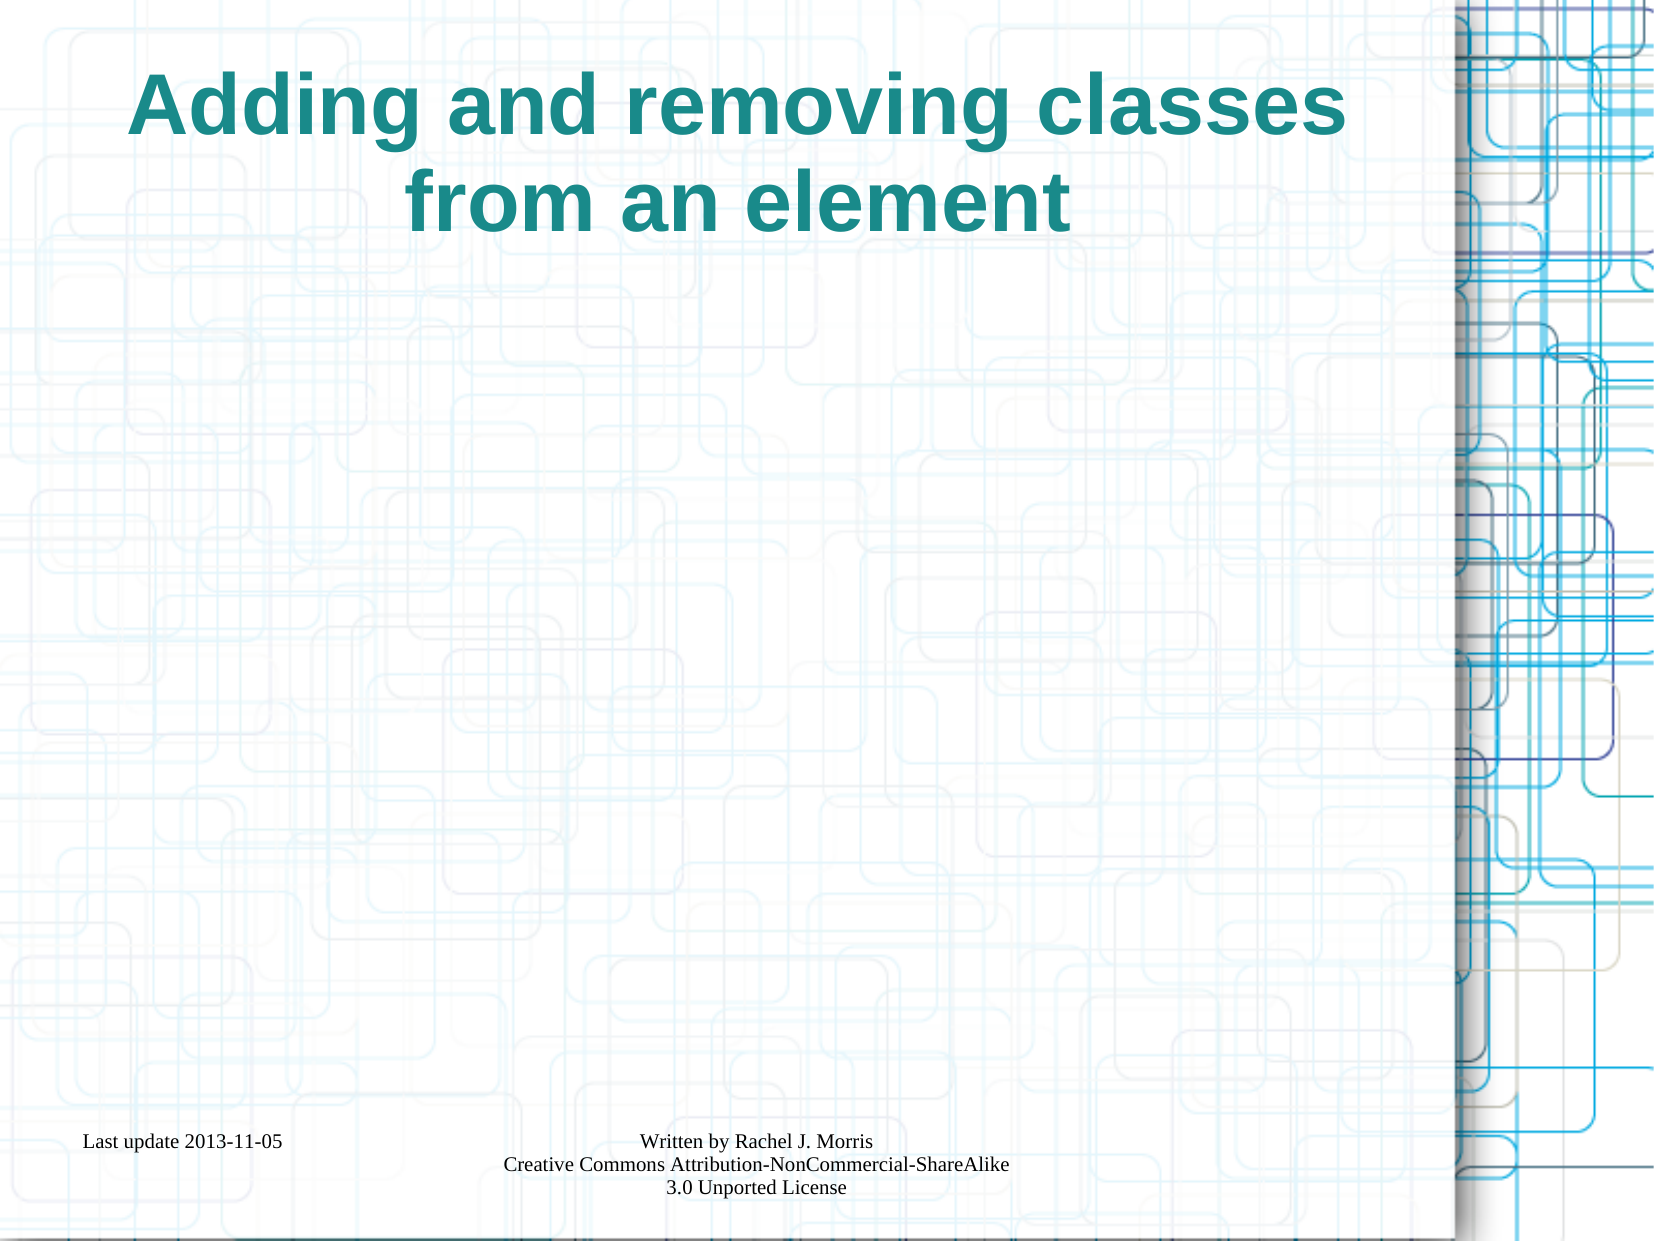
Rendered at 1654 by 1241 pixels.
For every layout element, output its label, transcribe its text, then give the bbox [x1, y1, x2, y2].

picture [0, 0, 1654, 1241]
title Adding and removing classes from an element [59, 49, 1418, 257]
